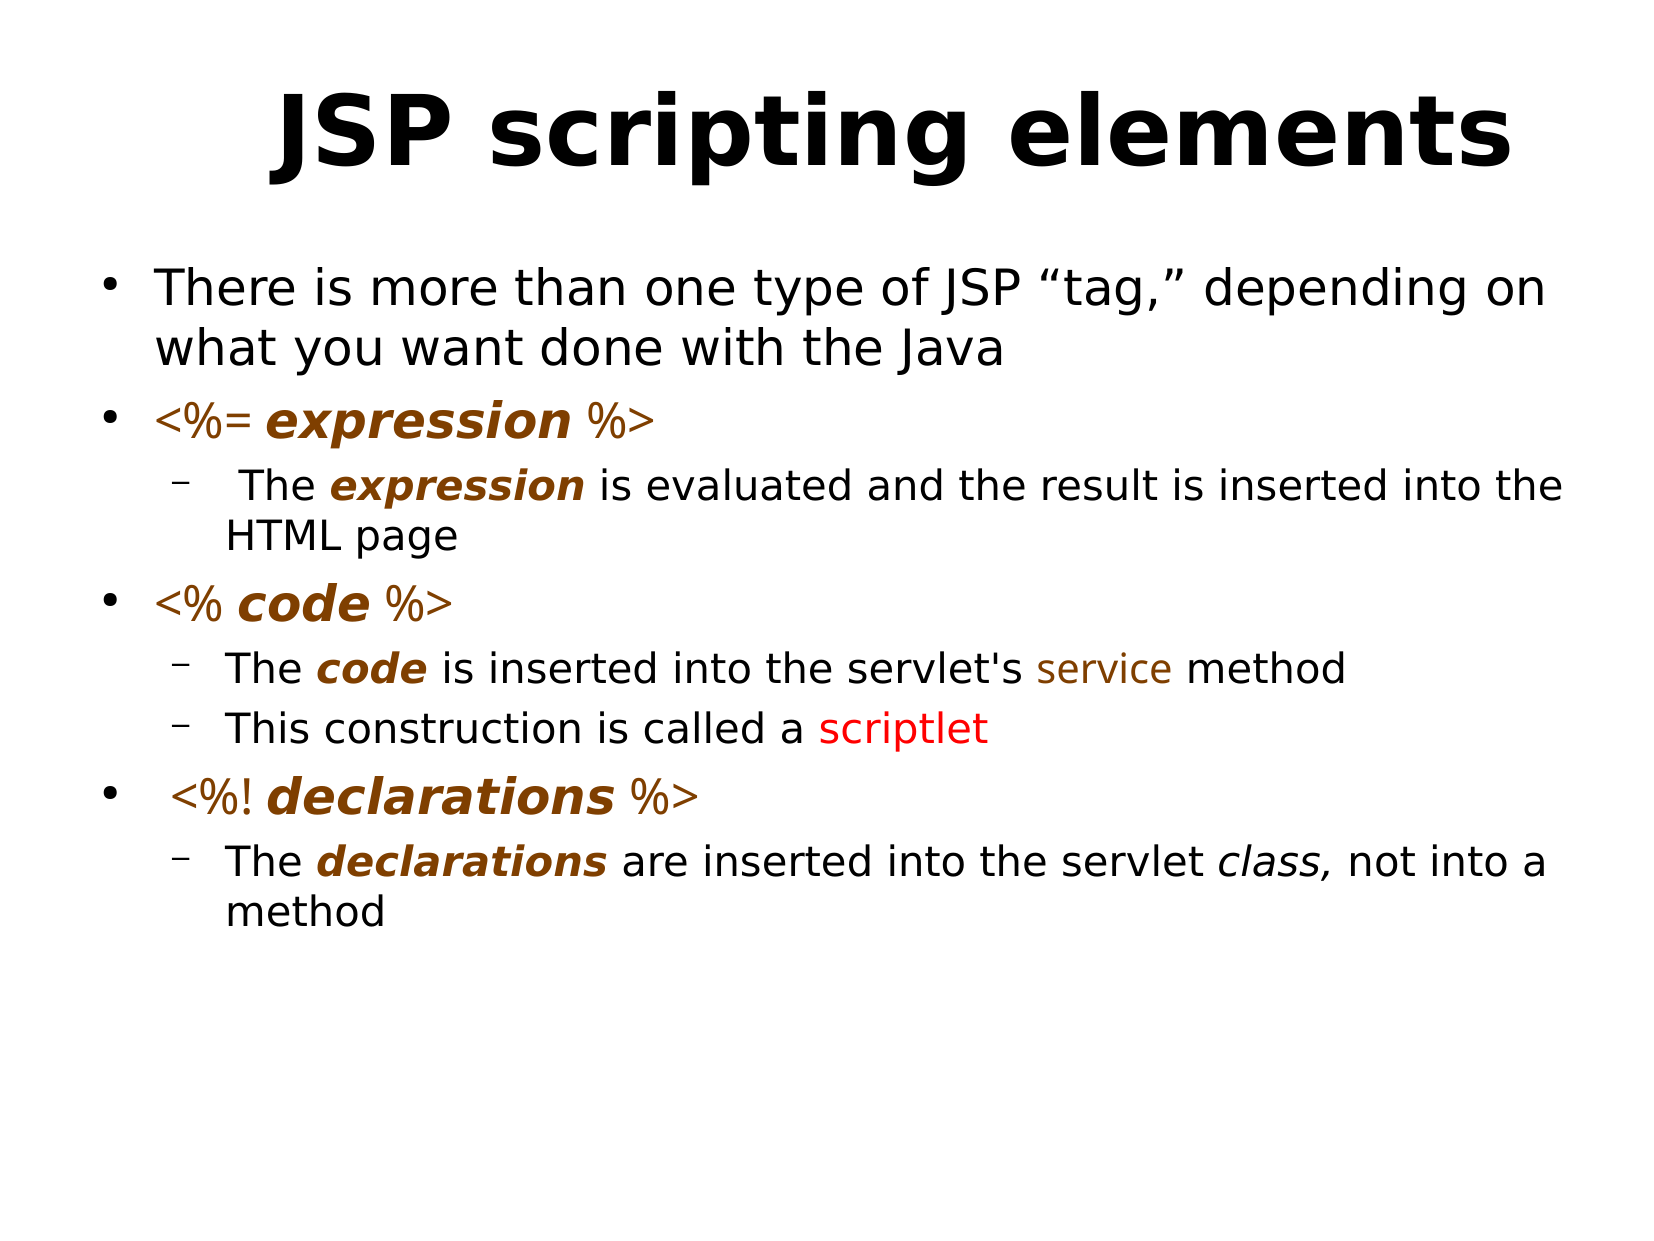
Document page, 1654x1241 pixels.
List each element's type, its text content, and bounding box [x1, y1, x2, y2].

title JSP scripting elements [220, 41, 1571, 193]
list There is more than one type of JSP “tag,” depending on what you want done with the Java <%= expression %> The expression is evaluated and the result is inserted into the HTML page <% code %> The code is inserted into the servlet's service method This construction is called a scriptlet <%! declarations %> The declarations are inserted into the servlet class, not into a method [68, 247, 1620, 1199]
